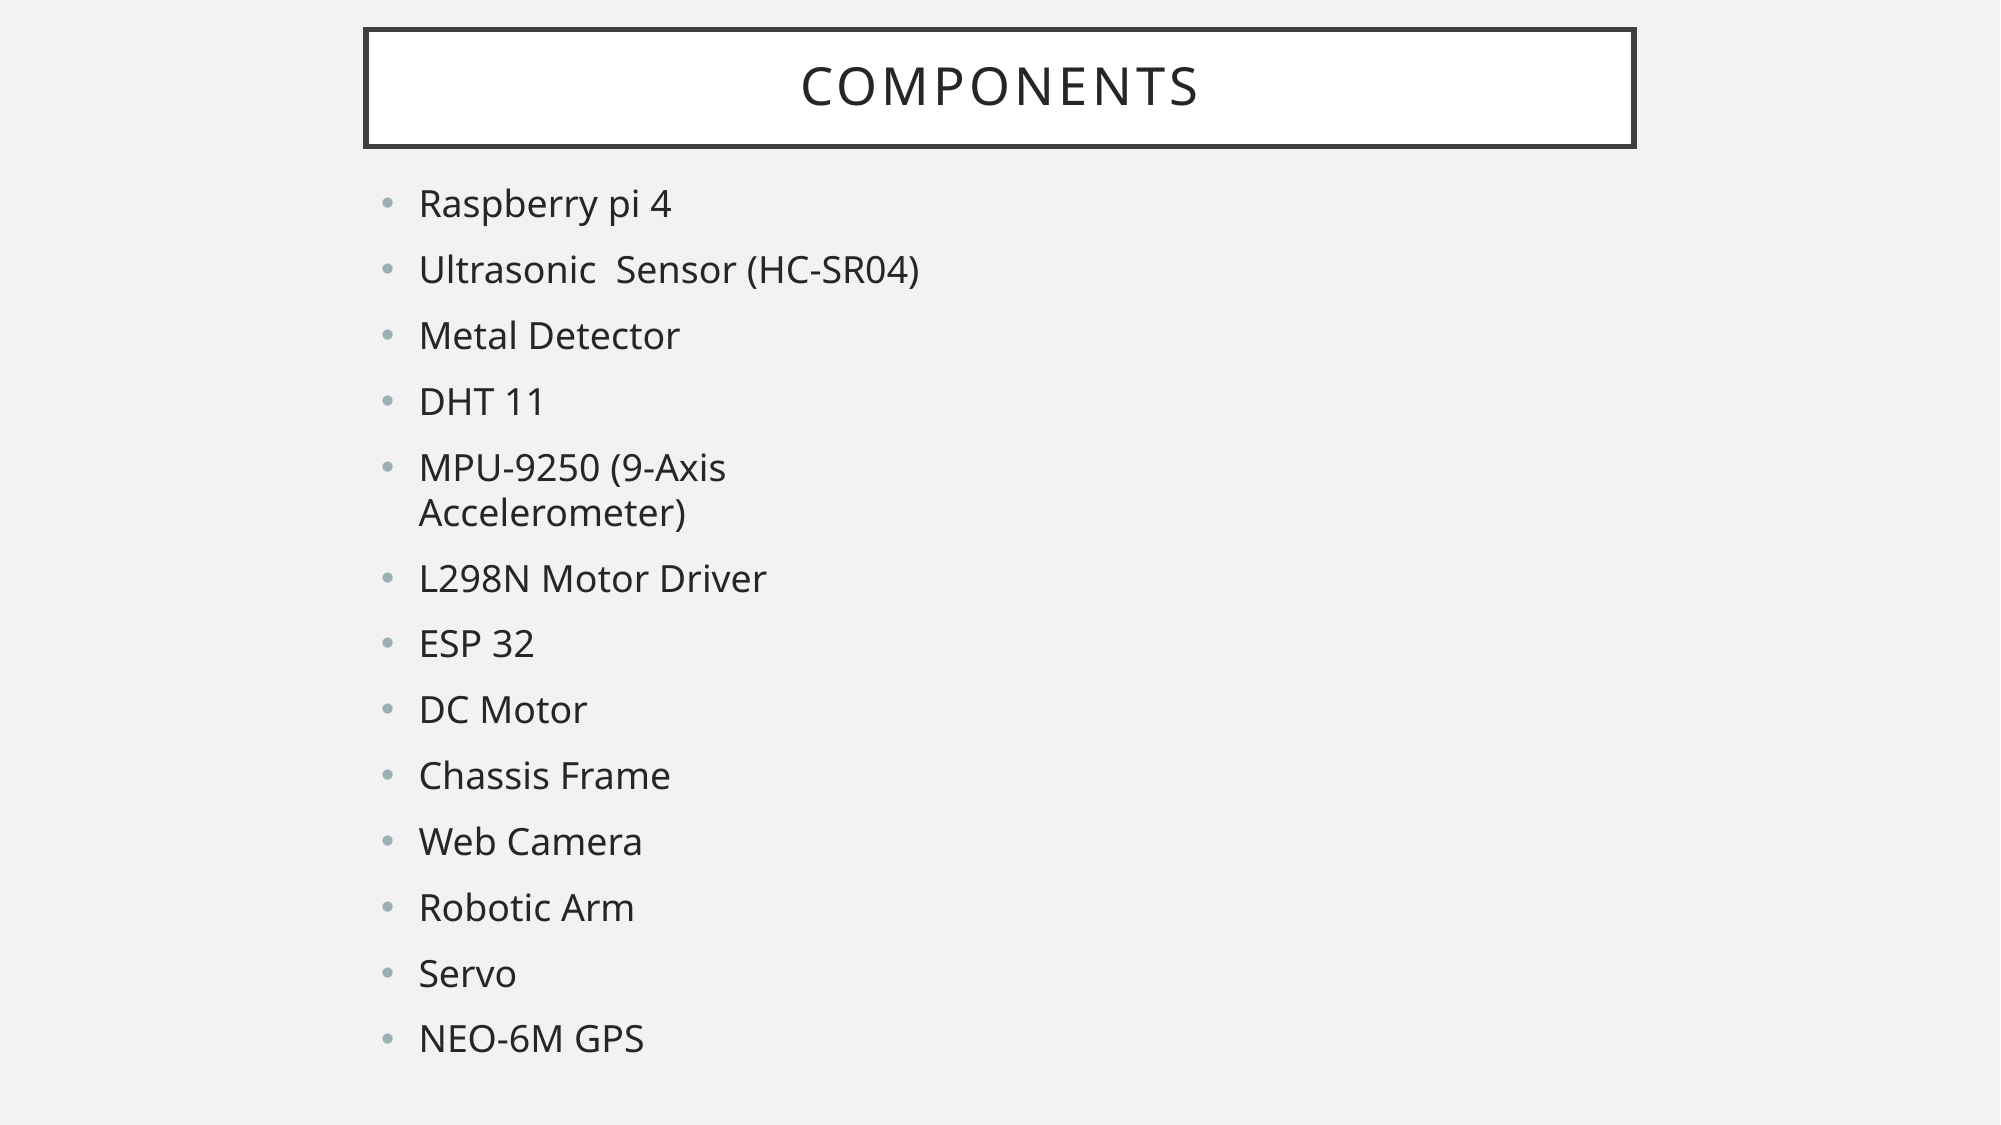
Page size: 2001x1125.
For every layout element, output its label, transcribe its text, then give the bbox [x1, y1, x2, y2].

list Raspberry pi 4 Ultrasonic Sensor (HC-SR04) Metal Detector DHT 11 MPU-9250 (9-Axis Accelerometer) L298N Motor Driver ESP 32 DC Motor Chassis Frame Web Camera Robotic Arm Servo NEO-6M GPS [366, 172, 1634, 1096]
title COMPONENTS [366, 29, 1634, 147]
